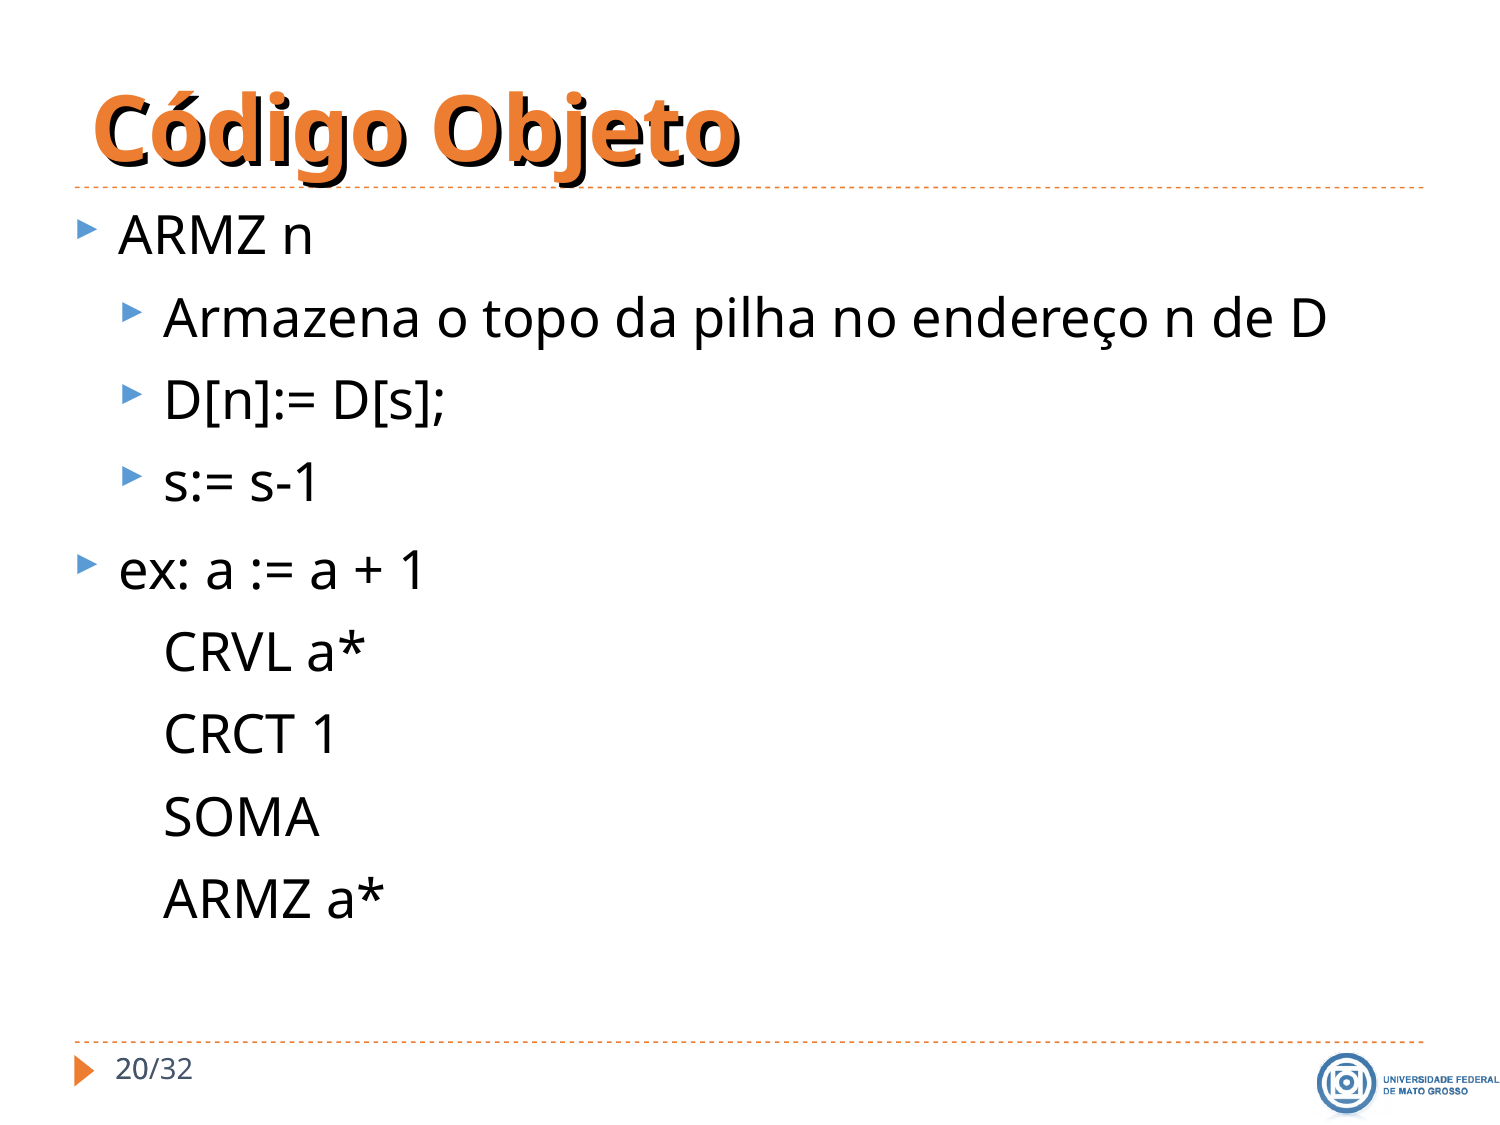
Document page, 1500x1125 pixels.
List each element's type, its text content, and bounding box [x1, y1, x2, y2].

list ARMZ n Armazena o topo da pilha no endereço n de D D[n]:= D[s]; s:= s-1 ex: a := a + 1 CRVL a* CRCT 1 SOMA ARMZ a* [59, 200, 1410, 1011]
title Código Objeto [75, 24, 1426, 188]
text_box <número> [100, 1042, 426, 1103]
picture [1311, 1048, 1500, 1122]
